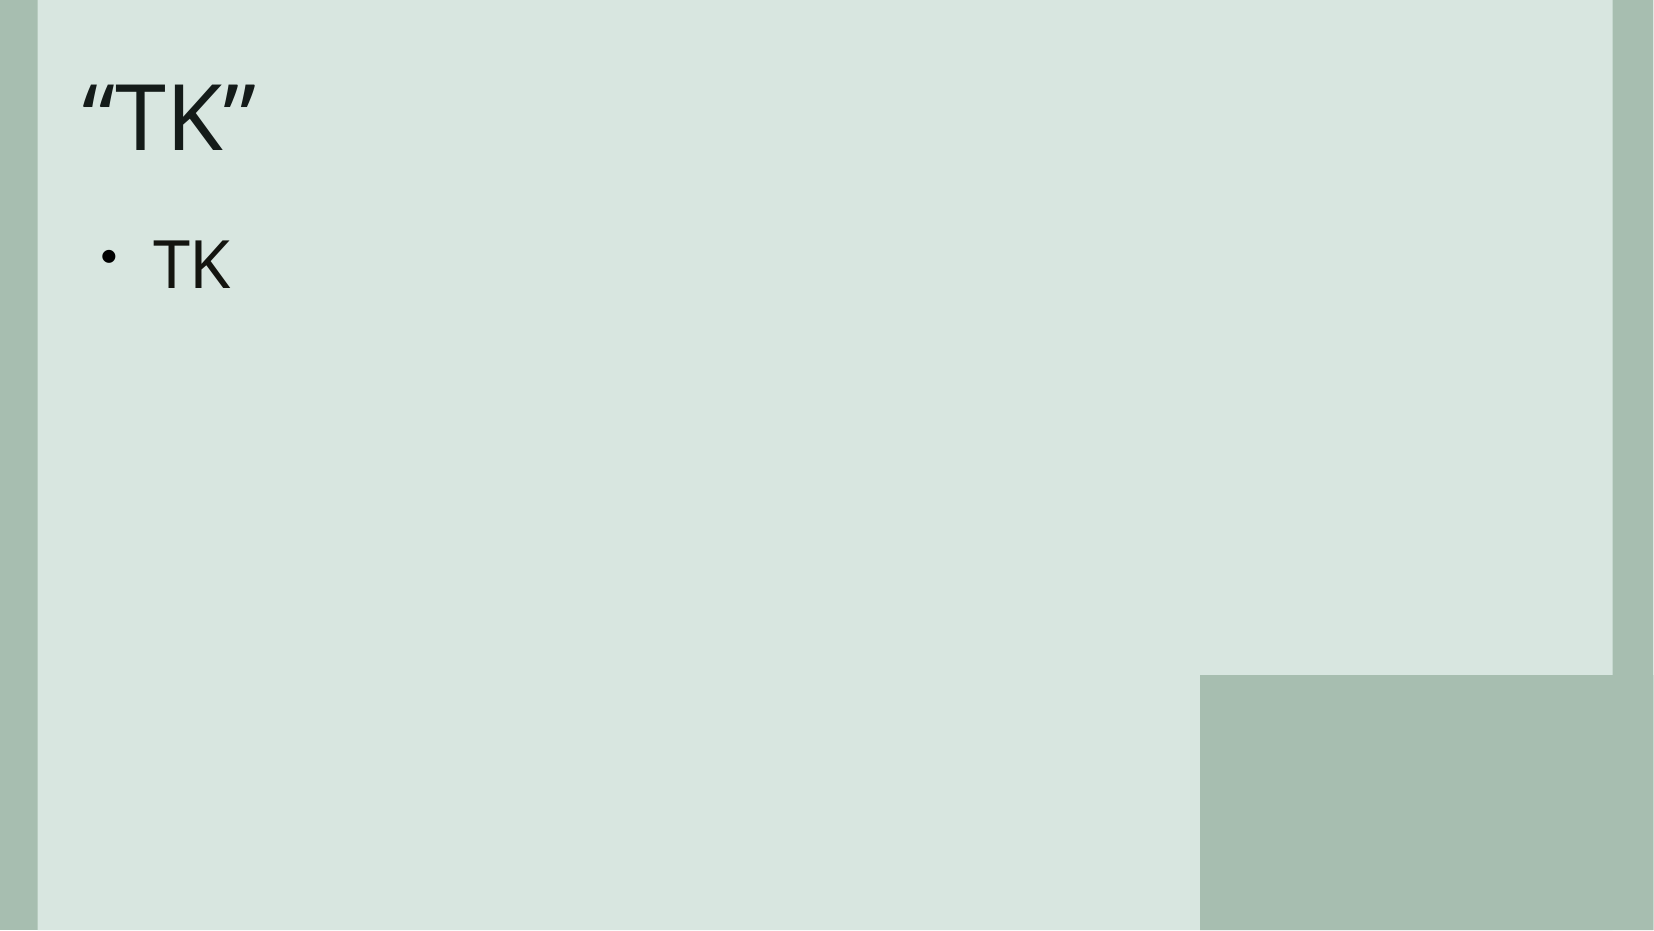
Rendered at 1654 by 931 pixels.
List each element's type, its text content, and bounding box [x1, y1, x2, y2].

list TK [82, 217, 1351, 758]
title “TK” [82, 37, 1576, 193]
